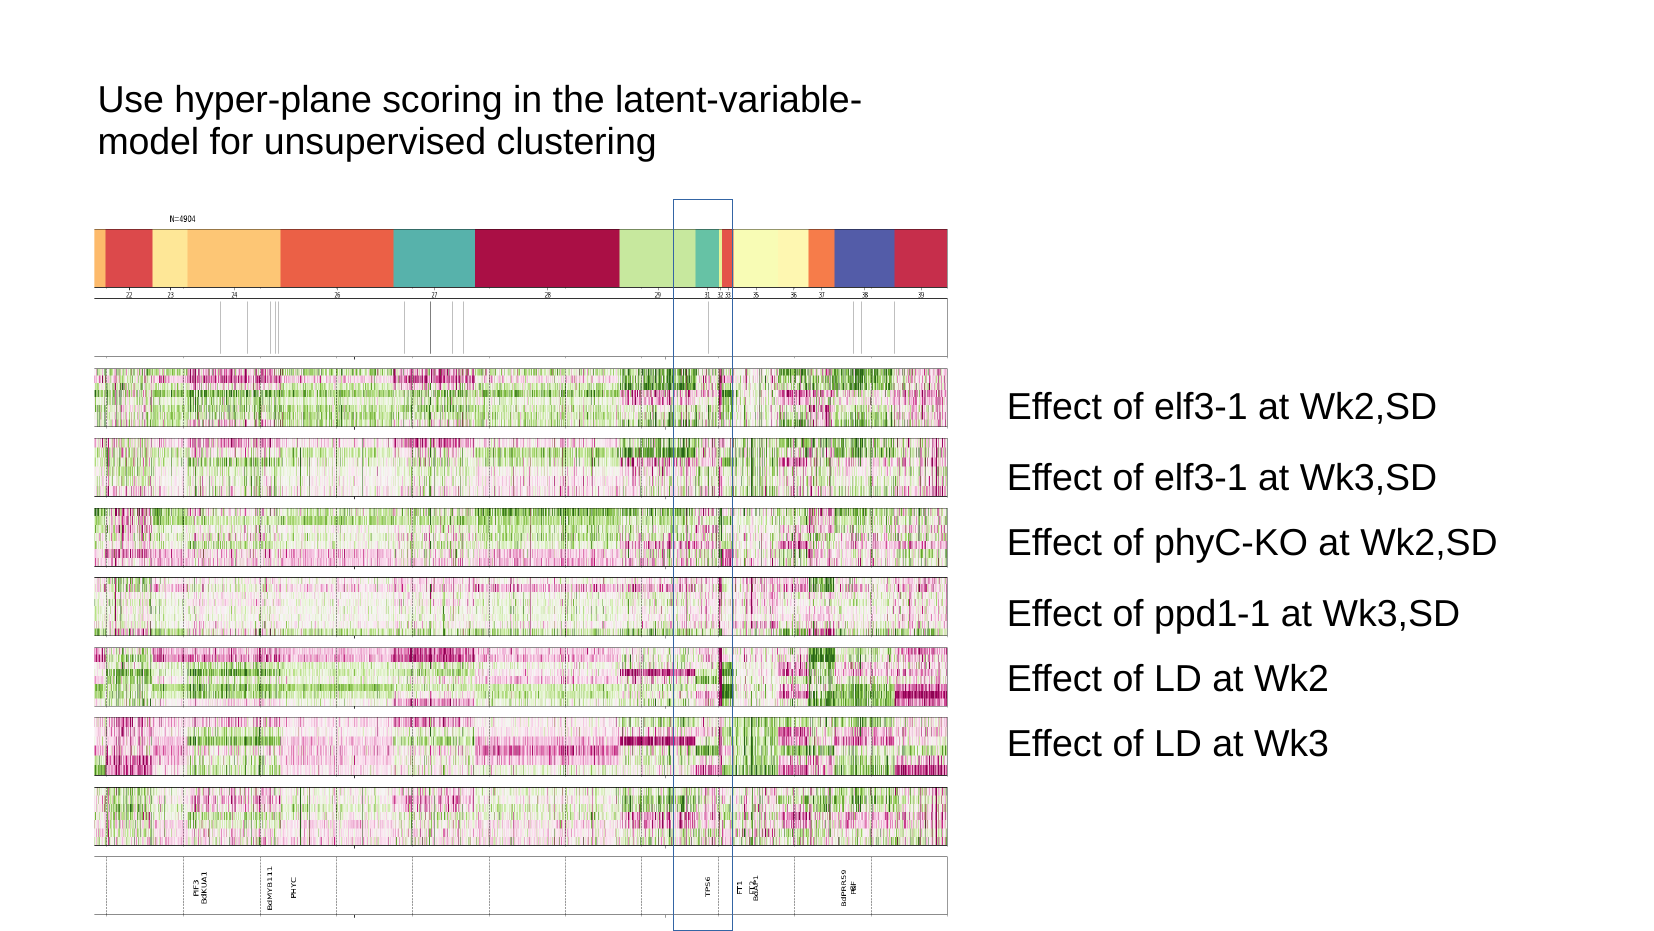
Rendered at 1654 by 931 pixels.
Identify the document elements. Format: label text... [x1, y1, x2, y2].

text_box Effect of LD at Wk3 [992, 714, 1477, 772]
text_box Effect of elf3-1 at Wk3,SD [992, 448, 1477, 506]
picture [94, 200, 673, 922]
text_box Effect of phyC-KO at Wk2,SD [992, 513, 1536, 613]
picture [733, 200, 969, 922]
text_box Effect of elf3-1 at Wk2,SD [992, 377, 1477, 435]
text_box Effect of LD at Wk2 [992, 649, 1477, 707]
text_box Use hyper-plane scoring in the latent-variable-model for unsupervised clustering [82, 70, 957, 170]
picture [674, 200, 732, 922]
text_box Effect of ppd1-1 at Wk3,SD [992, 613, 1477, 642]
